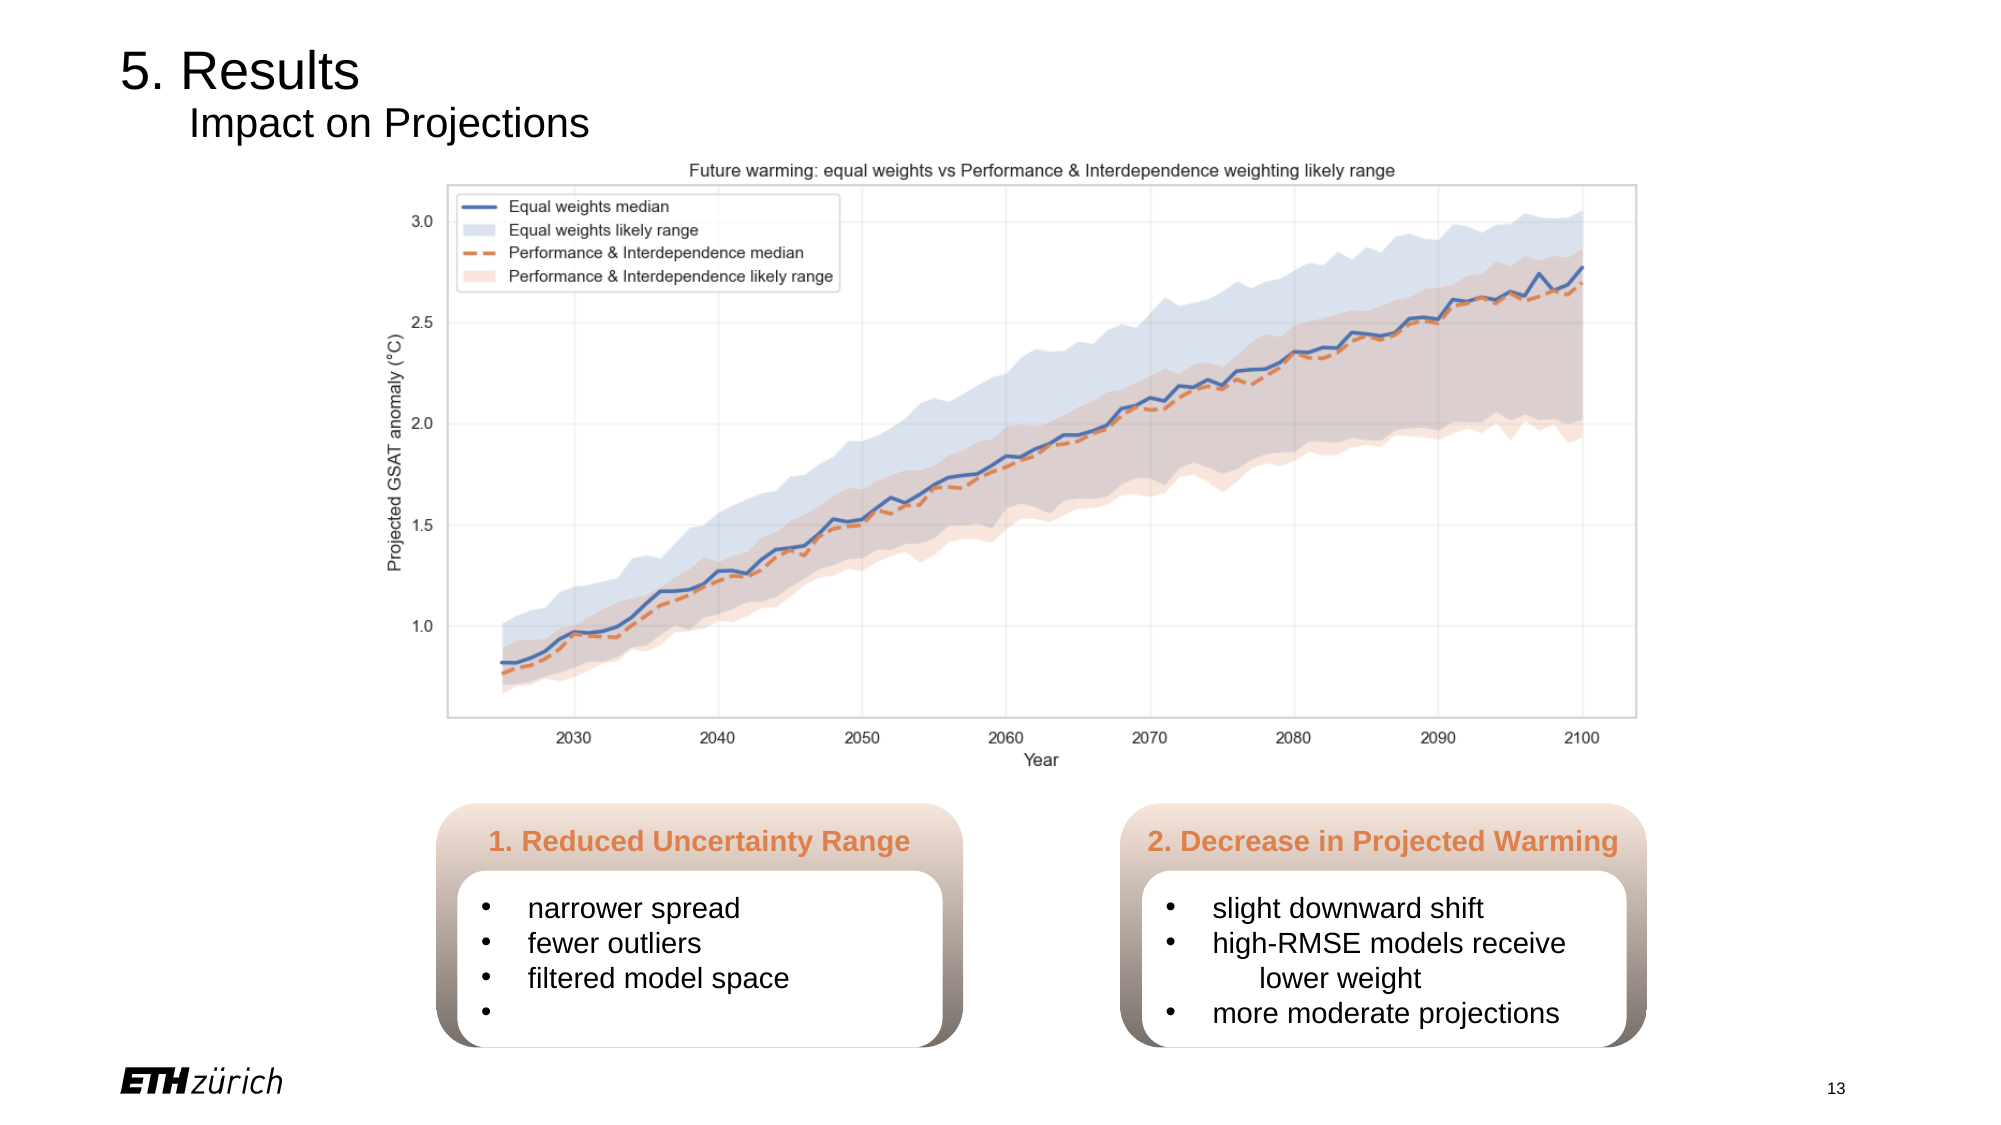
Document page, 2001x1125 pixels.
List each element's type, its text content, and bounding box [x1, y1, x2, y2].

text_box slight downward shift high-RMSE models receive lower weight more moderate projections [1142, 870, 1627, 1048]
picture [377, 191, 1647, 781]
title 5. Results Impact on Projections [120, 42, 1880, 191]
text_box narrower spread fewer outliers filtered model space [457, 870, 943, 1048]
slide_number 13 [1827, 1069, 1880, 1106]
text_box 1. Reduced Uncertainty Range [436, 803, 964, 1048]
text_box 2. Decrease in Projected Warming [1120, 803, 1647, 1048]
